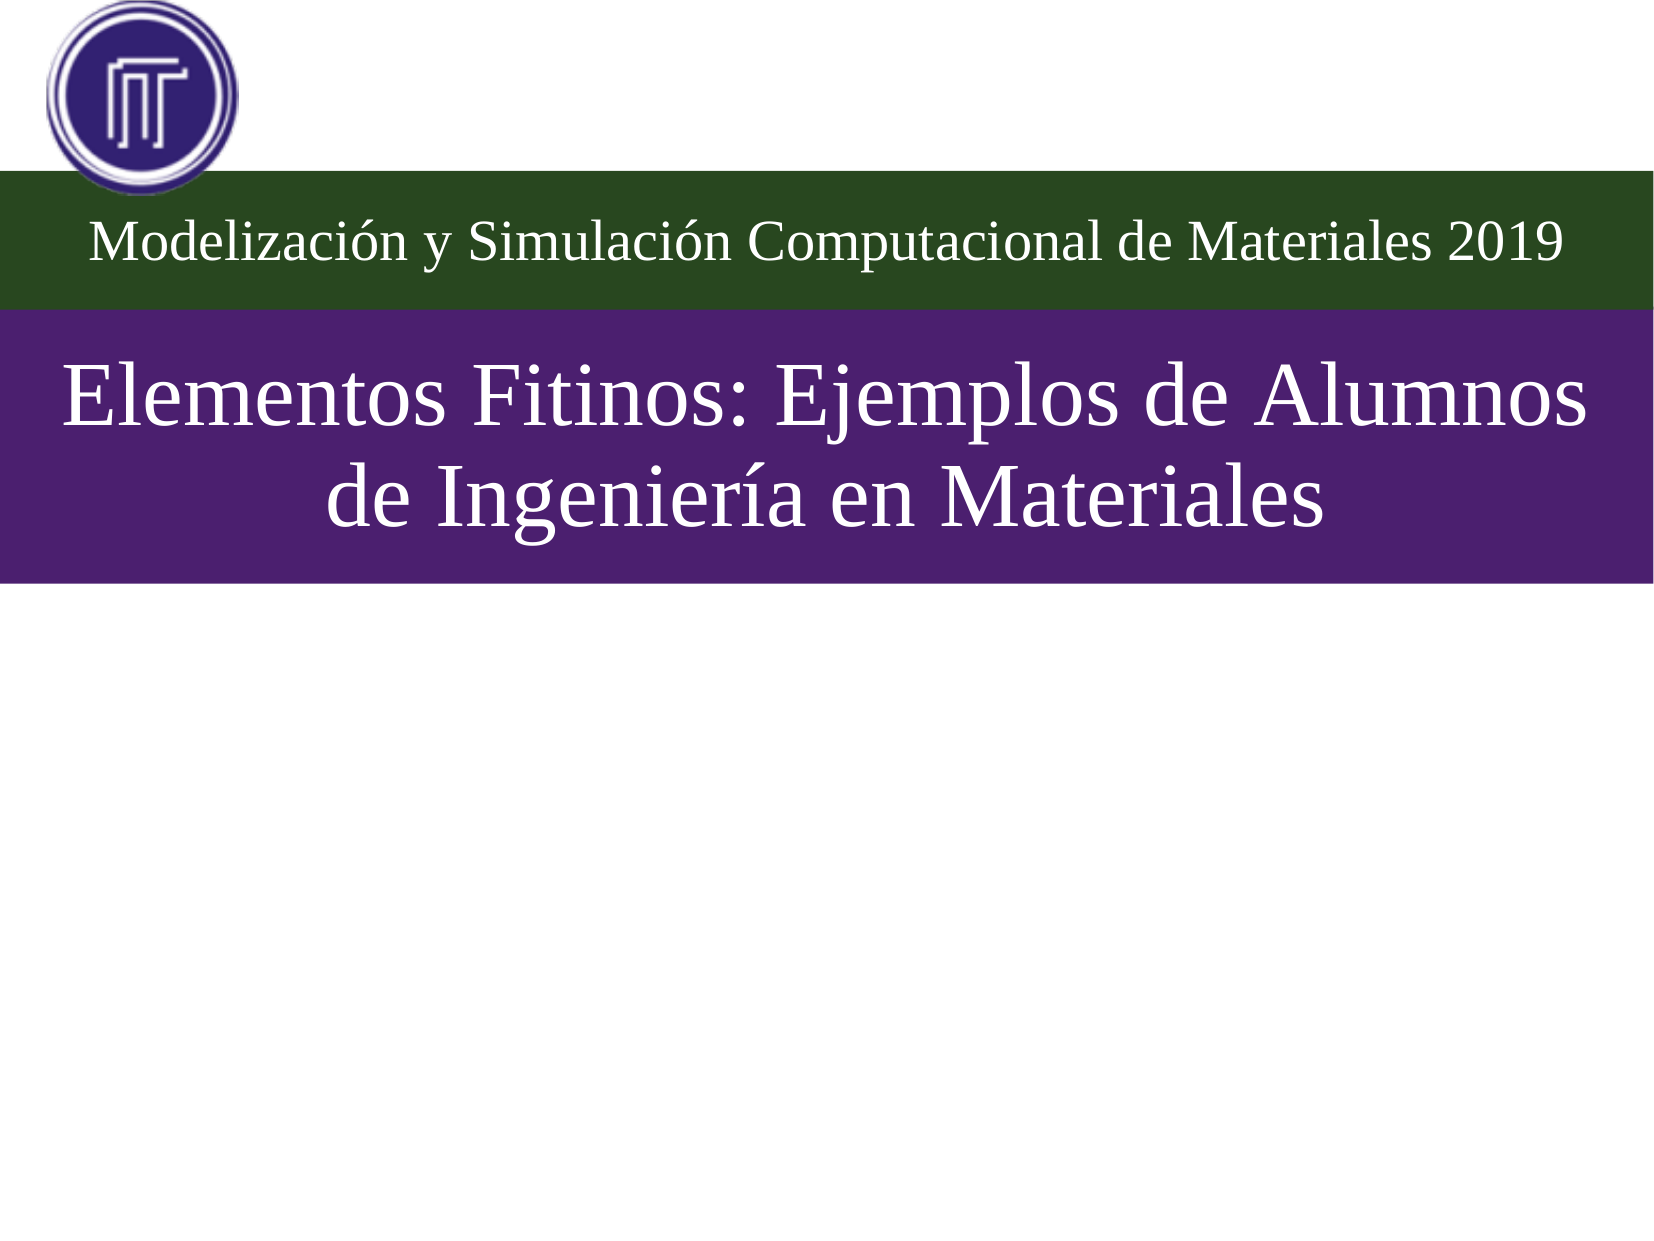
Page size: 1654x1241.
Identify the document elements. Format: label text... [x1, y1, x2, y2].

text_box Modelización y Simulación Computacional de Materiales 2019 [0, 170, 1654, 310]
text_box Elementos Fitinos: Ejemplos de Alumnos de Ingeniería en Materiales [0, 310, 1654, 584]
picture [45, 0, 239, 196]
